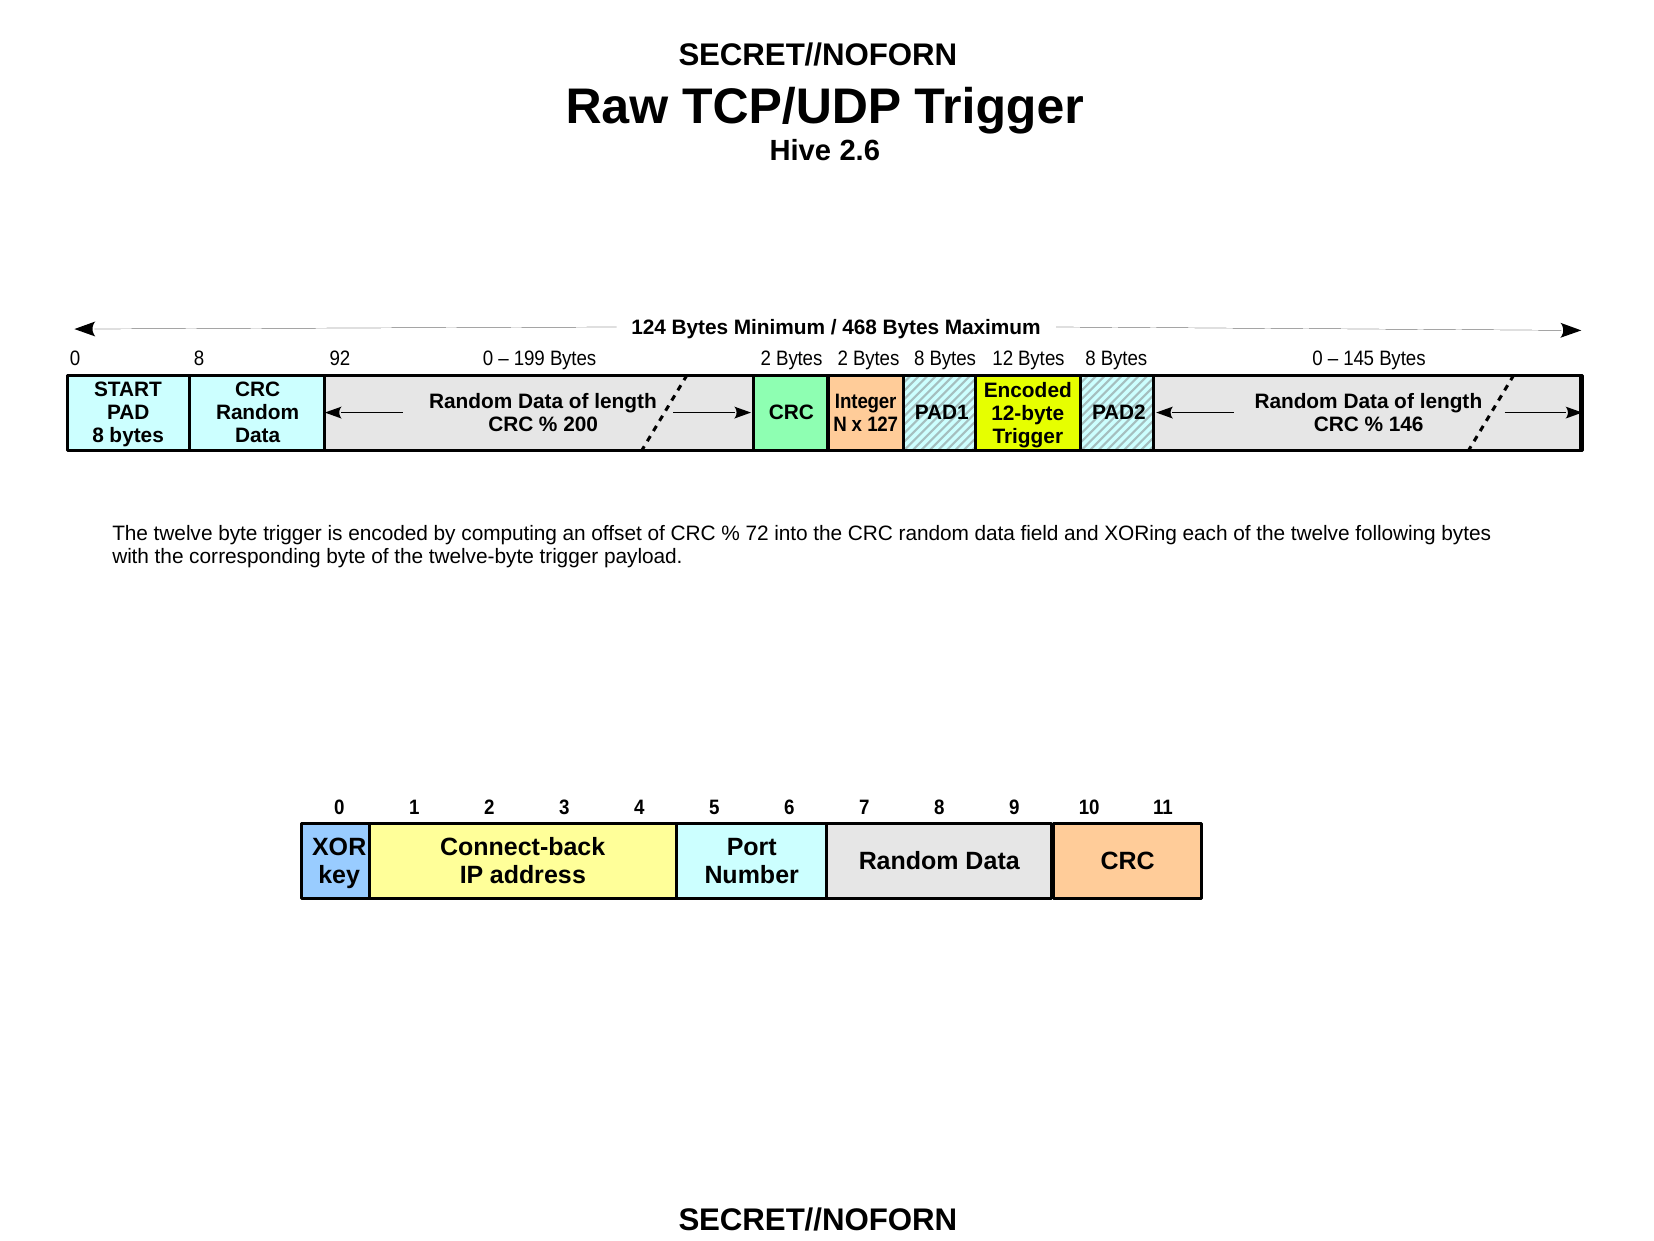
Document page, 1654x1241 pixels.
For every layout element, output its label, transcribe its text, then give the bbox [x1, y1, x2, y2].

text_box Port Number [676, 823, 826, 899]
text_box [324, 375, 969, 451]
text_box Random Data of length CRC % 146 [1239, 381, 1498, 444]
text_box Integer N x 127 [818, 381, 913, 444]
text_box CRC [754, 393, 818, 432]
title Raw TCP/UDP Trigger Hive 2.6 [116, 78, 1534, 167]
text_box 7 [844, 788, 885, 823]
text_box 2 [469, 788, 510, 823]
text_box Encoded 12-byte Trigger [969, 378, 1087, 456]
text_box 8 [178, 339, 219, 378]
text_box CRC Random Data [201, 370, 315, 455]
text_box [1080, 375, 1583, 451]
text_box Random Data of length CRC % 200 [414, 381, 672, 444]
text_box 0 [319, 788, 360, 823]
text_box 10 [1064, 788, 1115, 823]
text_box Random Data [826, 823, 1052, 899]
text_box 0 – 199 Bytes [468, 339, 611, 378]
text_box 4 [619, 788, 660, 823]
text_box The twelve byte trigger is encoded by computing an offset of CRC % 72 into the CRC random data field and XORing each of the twelve following bytes with the corresponding byte of the twelve-byte trigger payload. [97, 514, 1506, 576]
text_box 5 [694, 788, 735, 823]
text_box 9 [994, 788, 1035, 823]
text_box 8 Bytes [1070, 339, 1162, 378]
text_box 12 Bytes [991, 339, 1070, 378]
text_box 0 – 145 Bytes [1297, 339, 1440, 378]
text_box 11 [1138, 788, 1188, 823]
text_box [191, 378, 201, 449]
text_box 3 [544, 788, 585, 823]
text_box PAD1 [913, 393, 969, 432]
text_box 6 [769, 788, 810, 823]
text_box 2 Bytes [745, 339, 822, 378]
text_box [179, 378, 188, 451]
text_box START PAD 8 bytes [77, 370, 179, 455]
text_box SECRET//NOFORN [663, 29, 987, 80]
text_box 0 [54, 339, 95, 378]
text_box CRC [1053, 823, 1202, 899]
text_box 92 [314, 339, 365, 378]
text_box 8 [919, 788, 960, 823]
text_box [315, 378, 323, 449]
text_box XOR key [301, 823, 369, 899]
text_box 8 Bytes [899, 339, 991, 378]
text_box 2 Bytes [822, 339, 899, 378]
text_box Connect-back IP address [369, 823, 676, 899]
text_box 1 [394, 788, 435, 823]
text_box SECRET//NOFORN [663, 1194, 987, 1241]
text_box PAD2 [1077, 393, 1160, 432]
text_box 124 Bytes Minimum / 468 Bytes Maximum [616, 307, 1057, 347]
text_box [67, 378, 77, 451]
